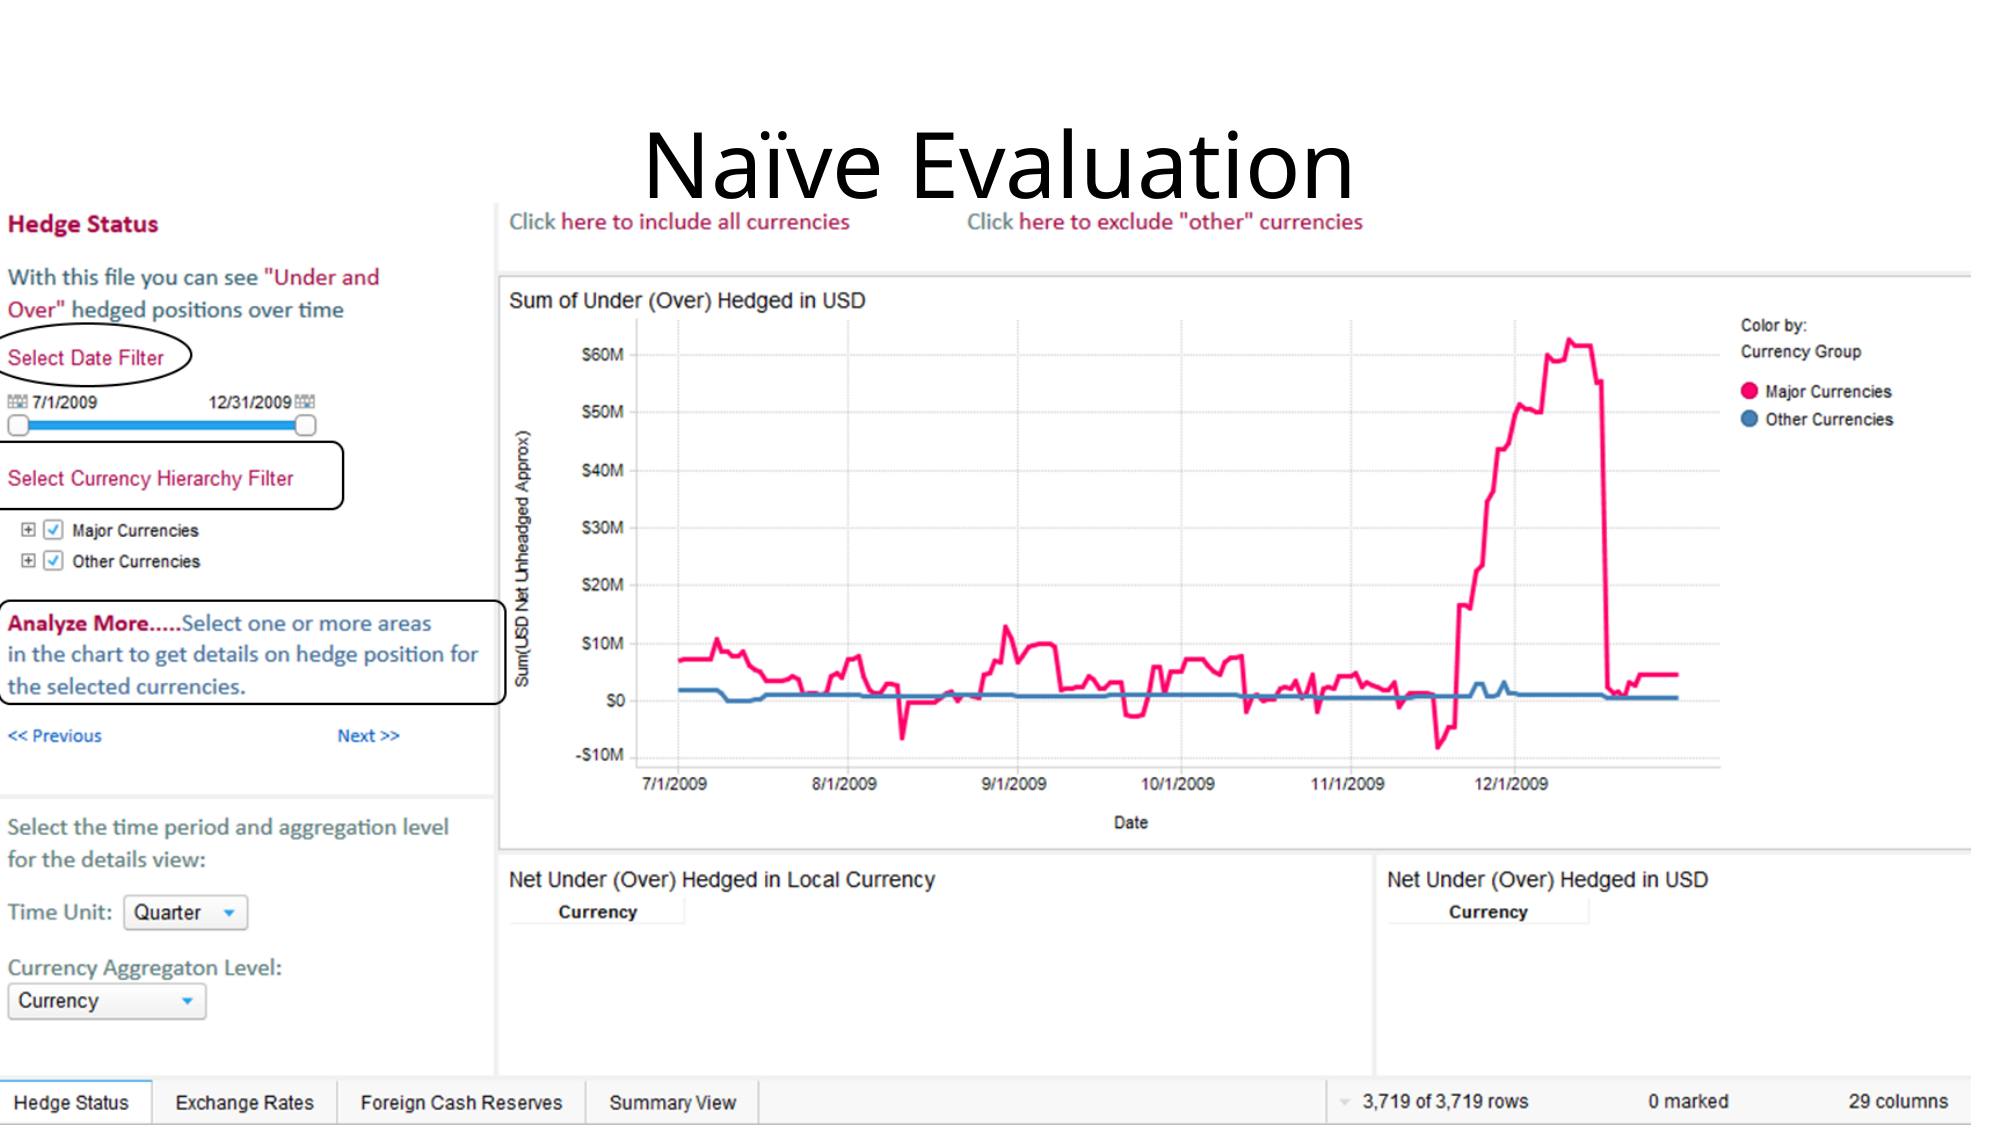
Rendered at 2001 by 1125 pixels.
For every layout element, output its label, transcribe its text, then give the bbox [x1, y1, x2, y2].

picture [0, 203, 1971, 1125]
title Naïve Evaluation [137, 59, 1863, 203]
